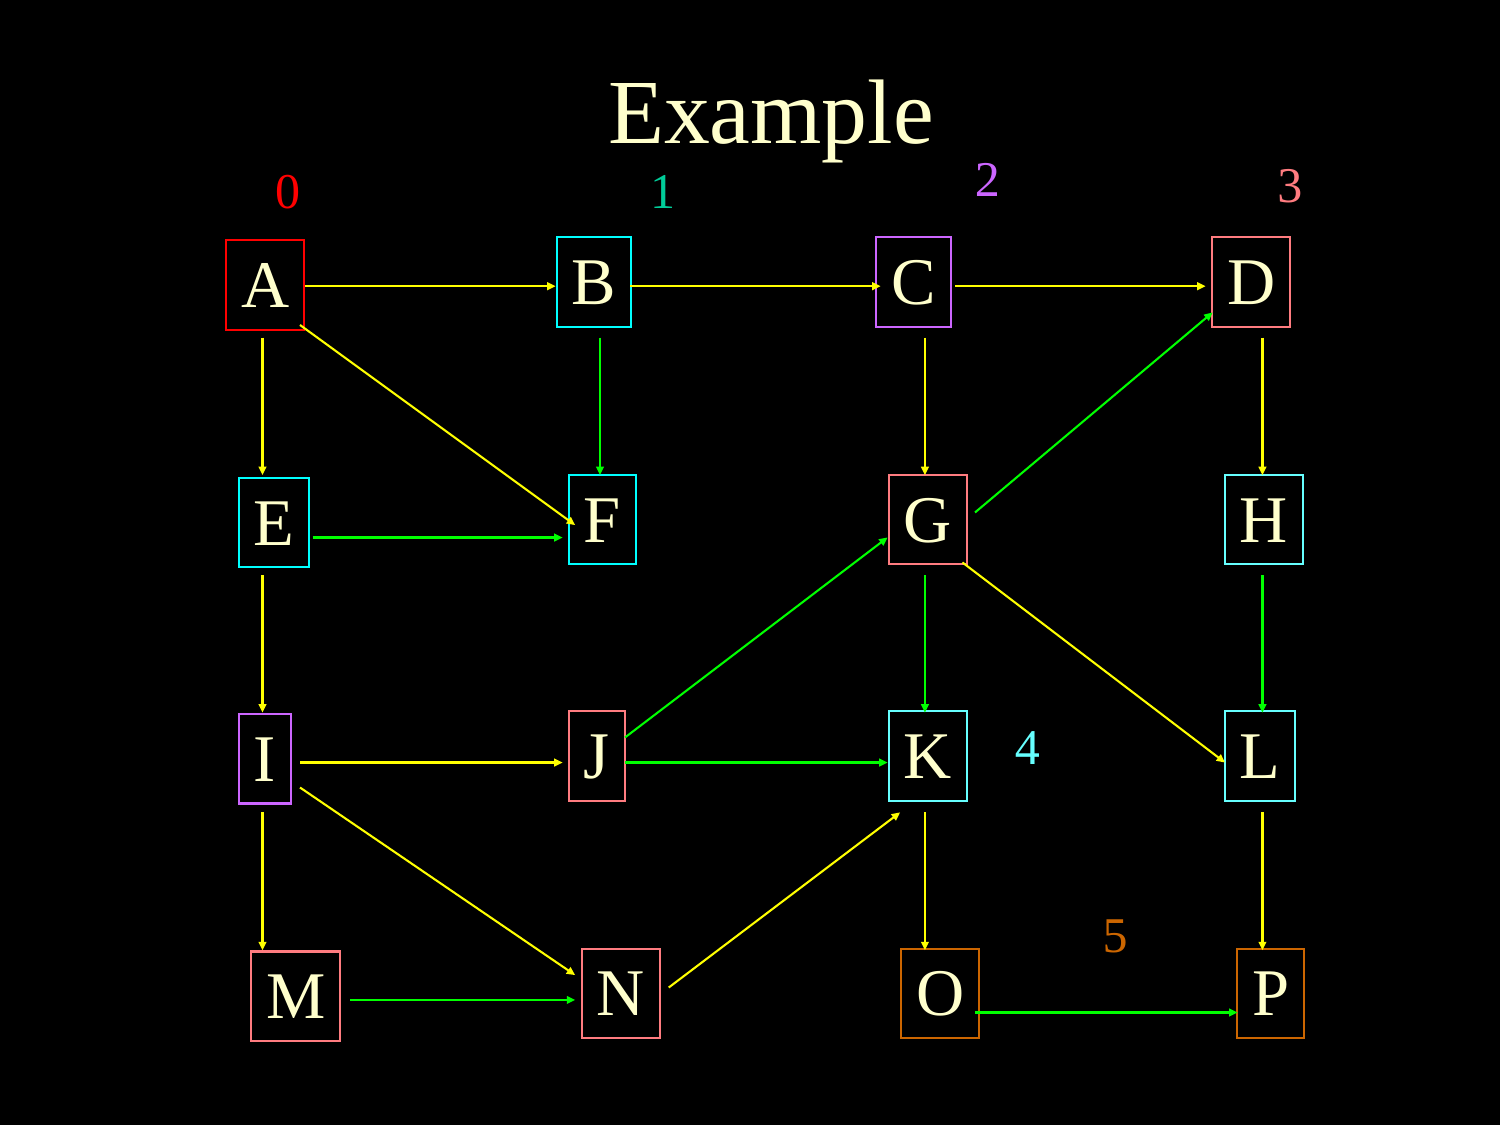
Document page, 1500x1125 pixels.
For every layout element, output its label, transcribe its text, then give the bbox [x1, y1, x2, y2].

text_box 2 [960, 144, 1015, 215]
text_box P [1237, 948, 1305, 1039]
text_box 3 [1262, 149, 1318, 221]
text_box 1 [635, 156, 690, 228]
text_box M [251, 951, 341, 1042]
text_box K [888, 711, 967, 801]
text_box 0 [260, 156, 315, 228]
text_box G [888, 474, 967, 565]
text_box L [1224, 711, 1296, 801]
text_box E [238, 477, 310, 568]
text_box I [238, 713, 291, 804]
text_box A [226, 240, 305, 330]
text_box N [581, 948, 660, 1039]
text_box D [1212, 237, 1291, 327]
text_box O [901, 948, 980, 1039]
title Example [42, 37, 1500, 188]
text_box 5 [1087, 899, 1143, 971]
text_box F [569, 474, 636, 565]
text_box B [556, 237, 632, 327]
text_box H [1224, 474, 1303, 565]
text_box 4 [1000, 712, 1055, 784]
text_box J [569, 711, 625, 801]
text_box C [876, 237, 951, 327]
